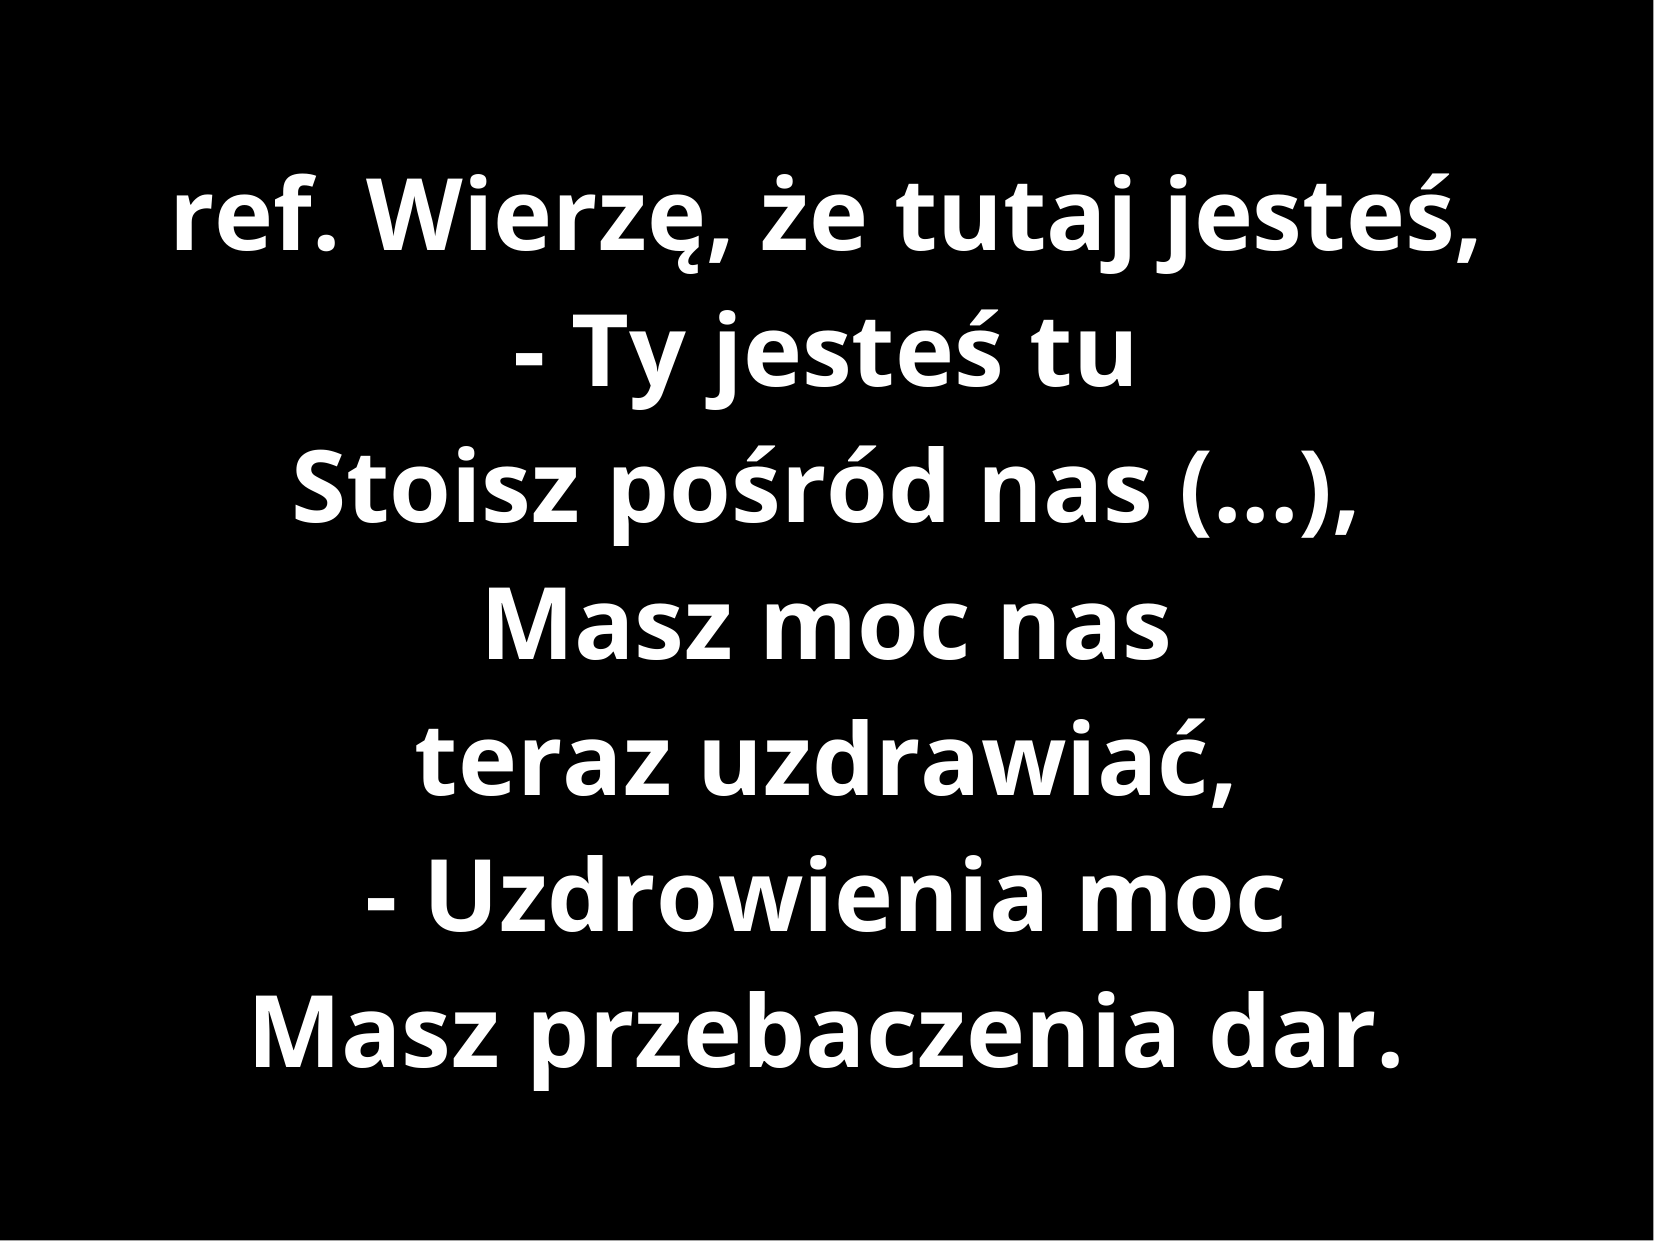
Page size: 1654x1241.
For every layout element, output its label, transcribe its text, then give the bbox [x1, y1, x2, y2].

title ref. Wierzę, że tutaj jesteś, - Ty jesteś tu Stoisz pośród nas (...), Masz moc nas teraz uzdrawiać, - Uzdrowienia moc Masz przebaczenia dar. [0, 0, 1654, 1241]
